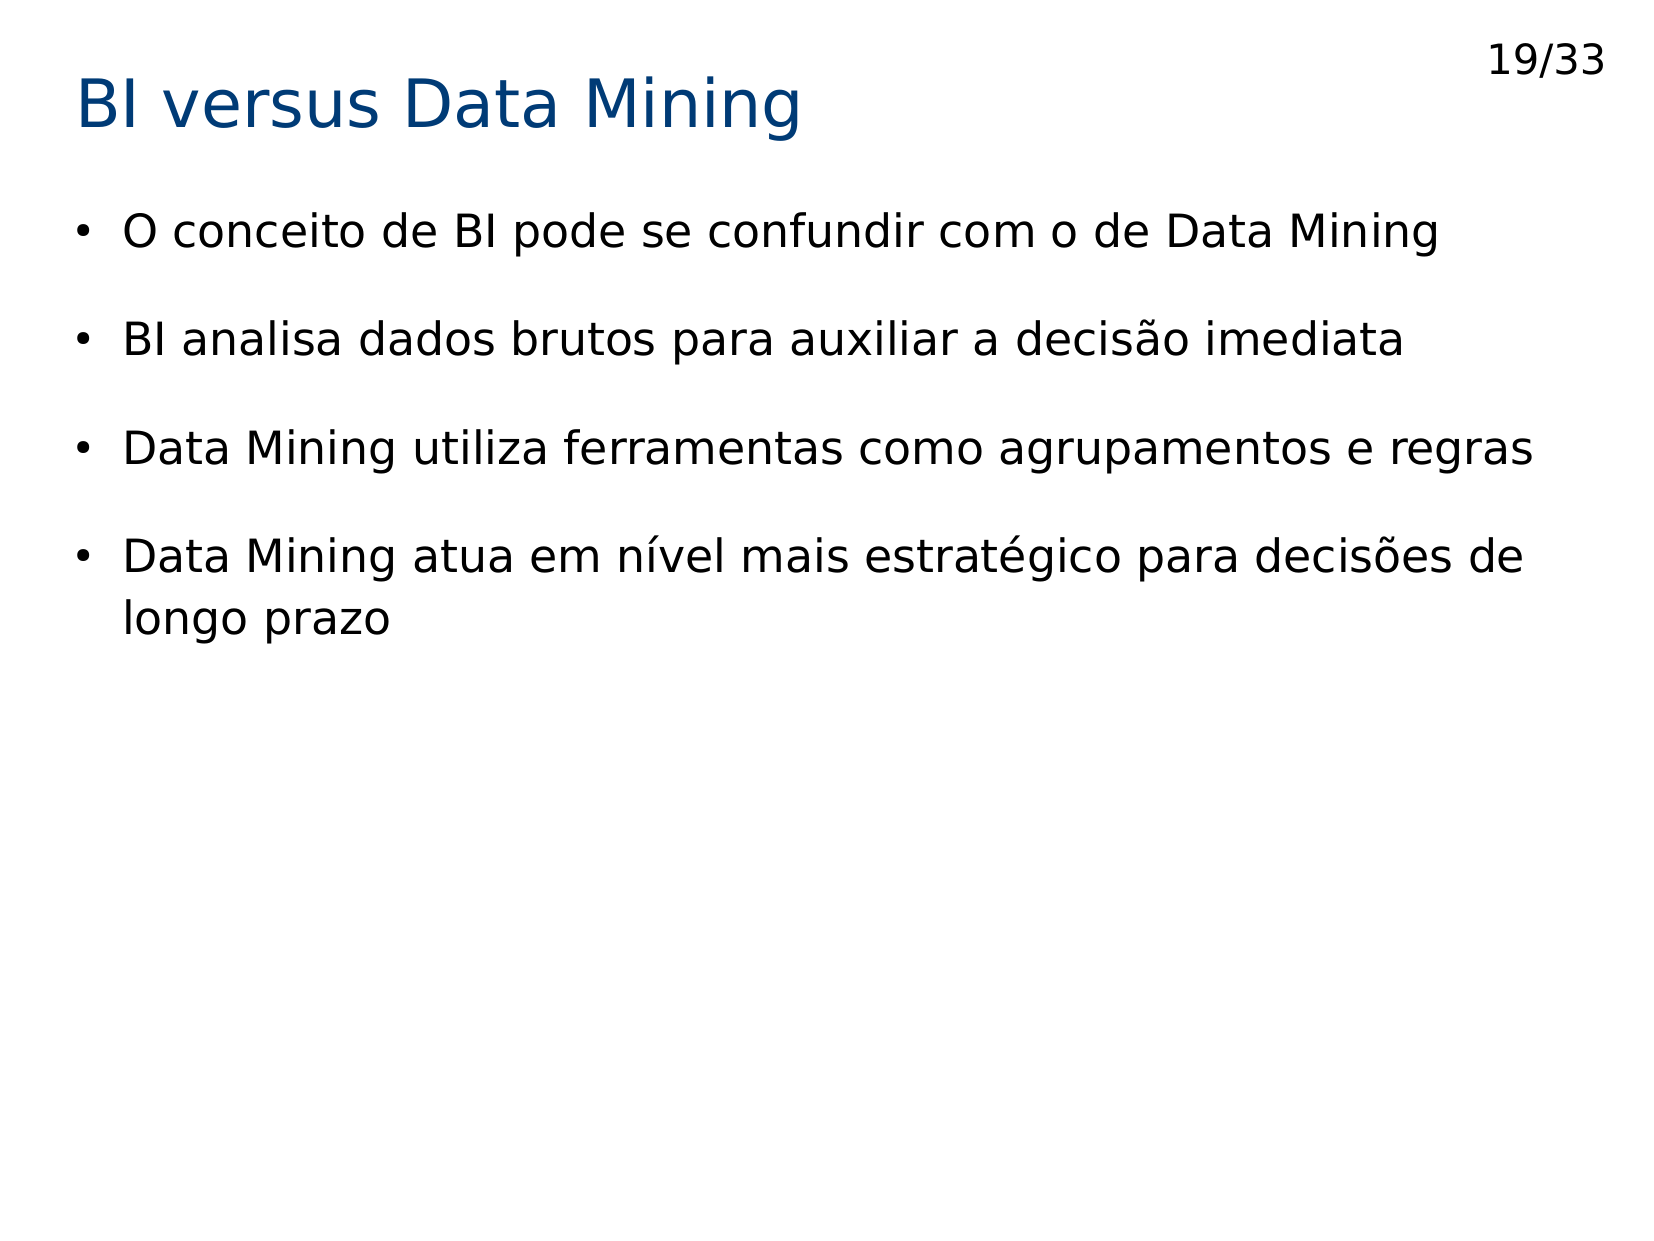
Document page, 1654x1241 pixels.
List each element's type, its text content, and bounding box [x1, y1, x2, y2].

list O conceito de BI pode se confundir com o de Data Mining BI analisa dados brutos para auxiliar a decisão imediata Data Mining utiliza ferramentas como agrupamentos e regras Data Mining atua em nível mais estratégico para decisões de longo prazo [75, 196, 1583, 1152]
title BI versus Data Mining [75, 33, 1425, 175]
